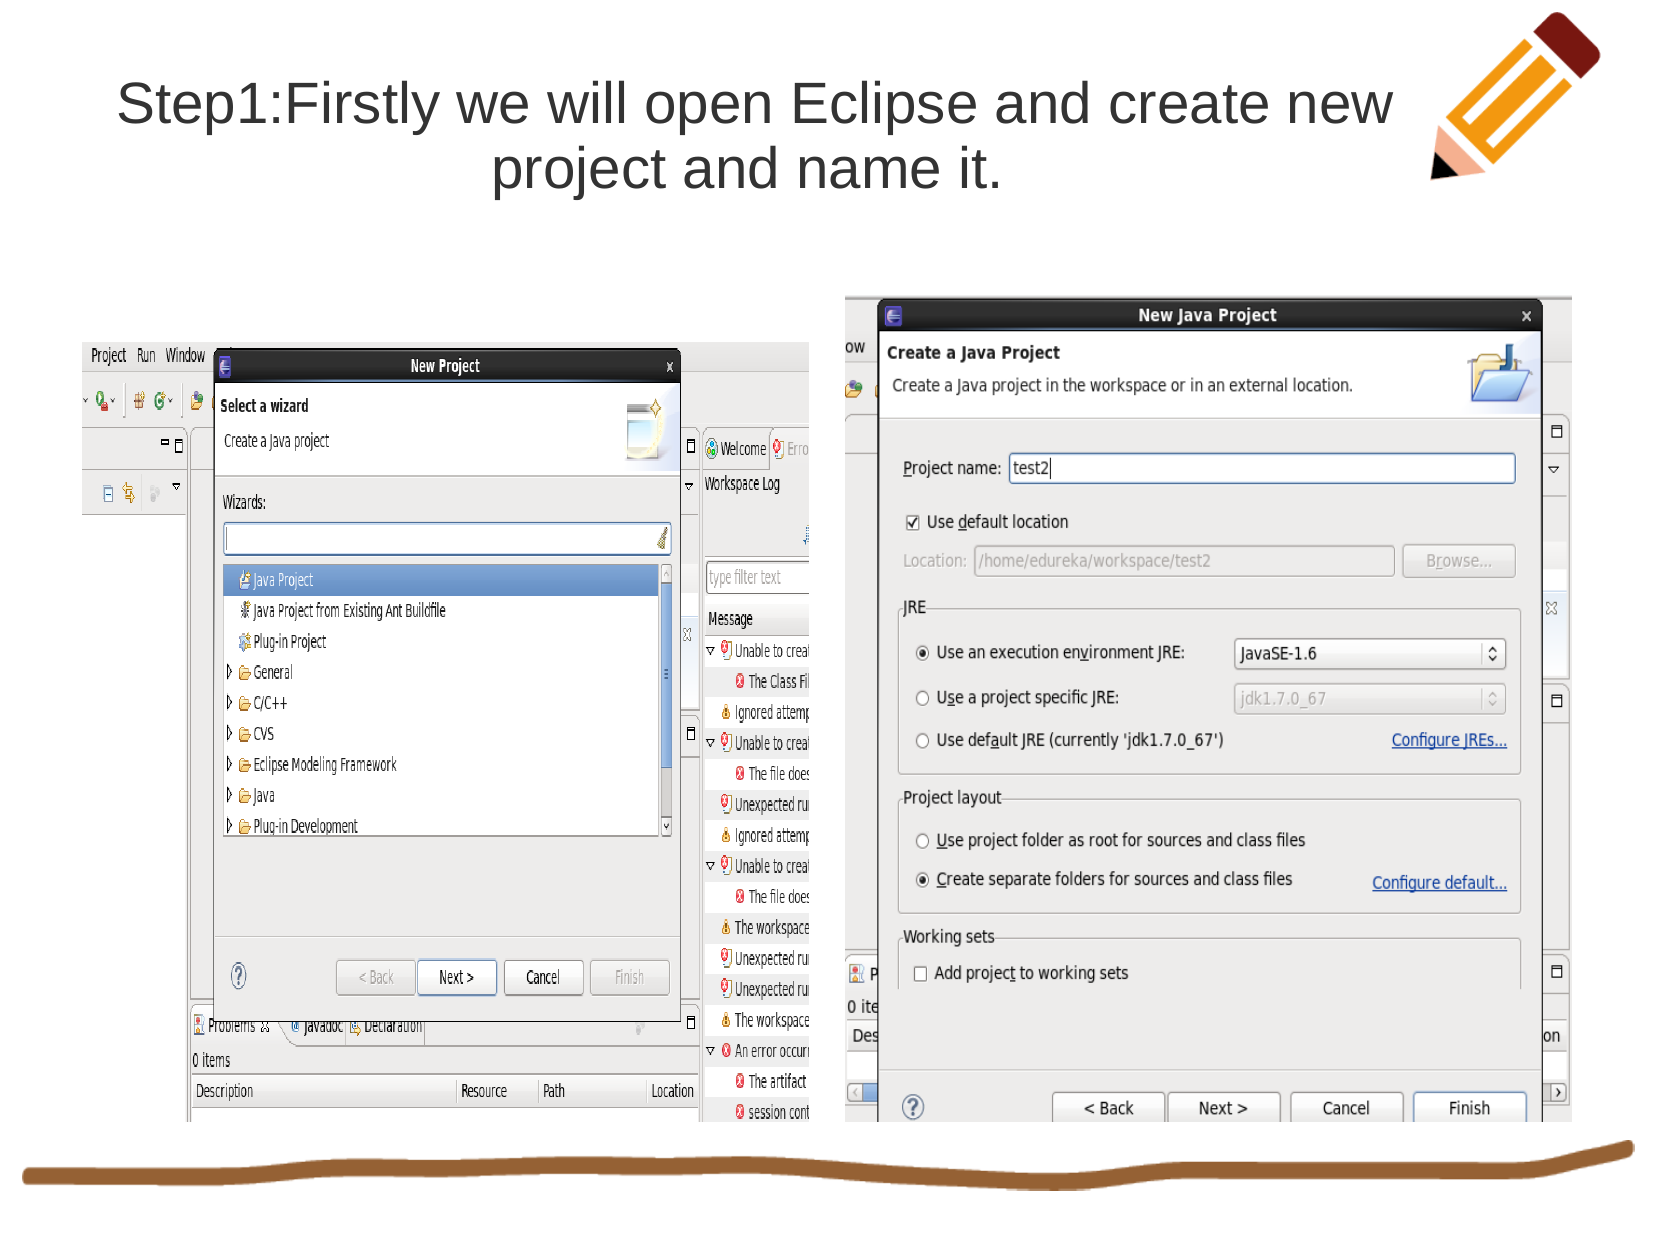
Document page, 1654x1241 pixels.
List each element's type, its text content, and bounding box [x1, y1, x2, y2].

picture [82, 342, 809, 1123]
picture [22, 1140, 1635, 1191]
title Step1:Firstly we will open Eclipse and create new project and name it. [82, 70, 1430, 201]
picture [1430, 12, 1601, 181]
picture [845, 295, 1572, 1123]
